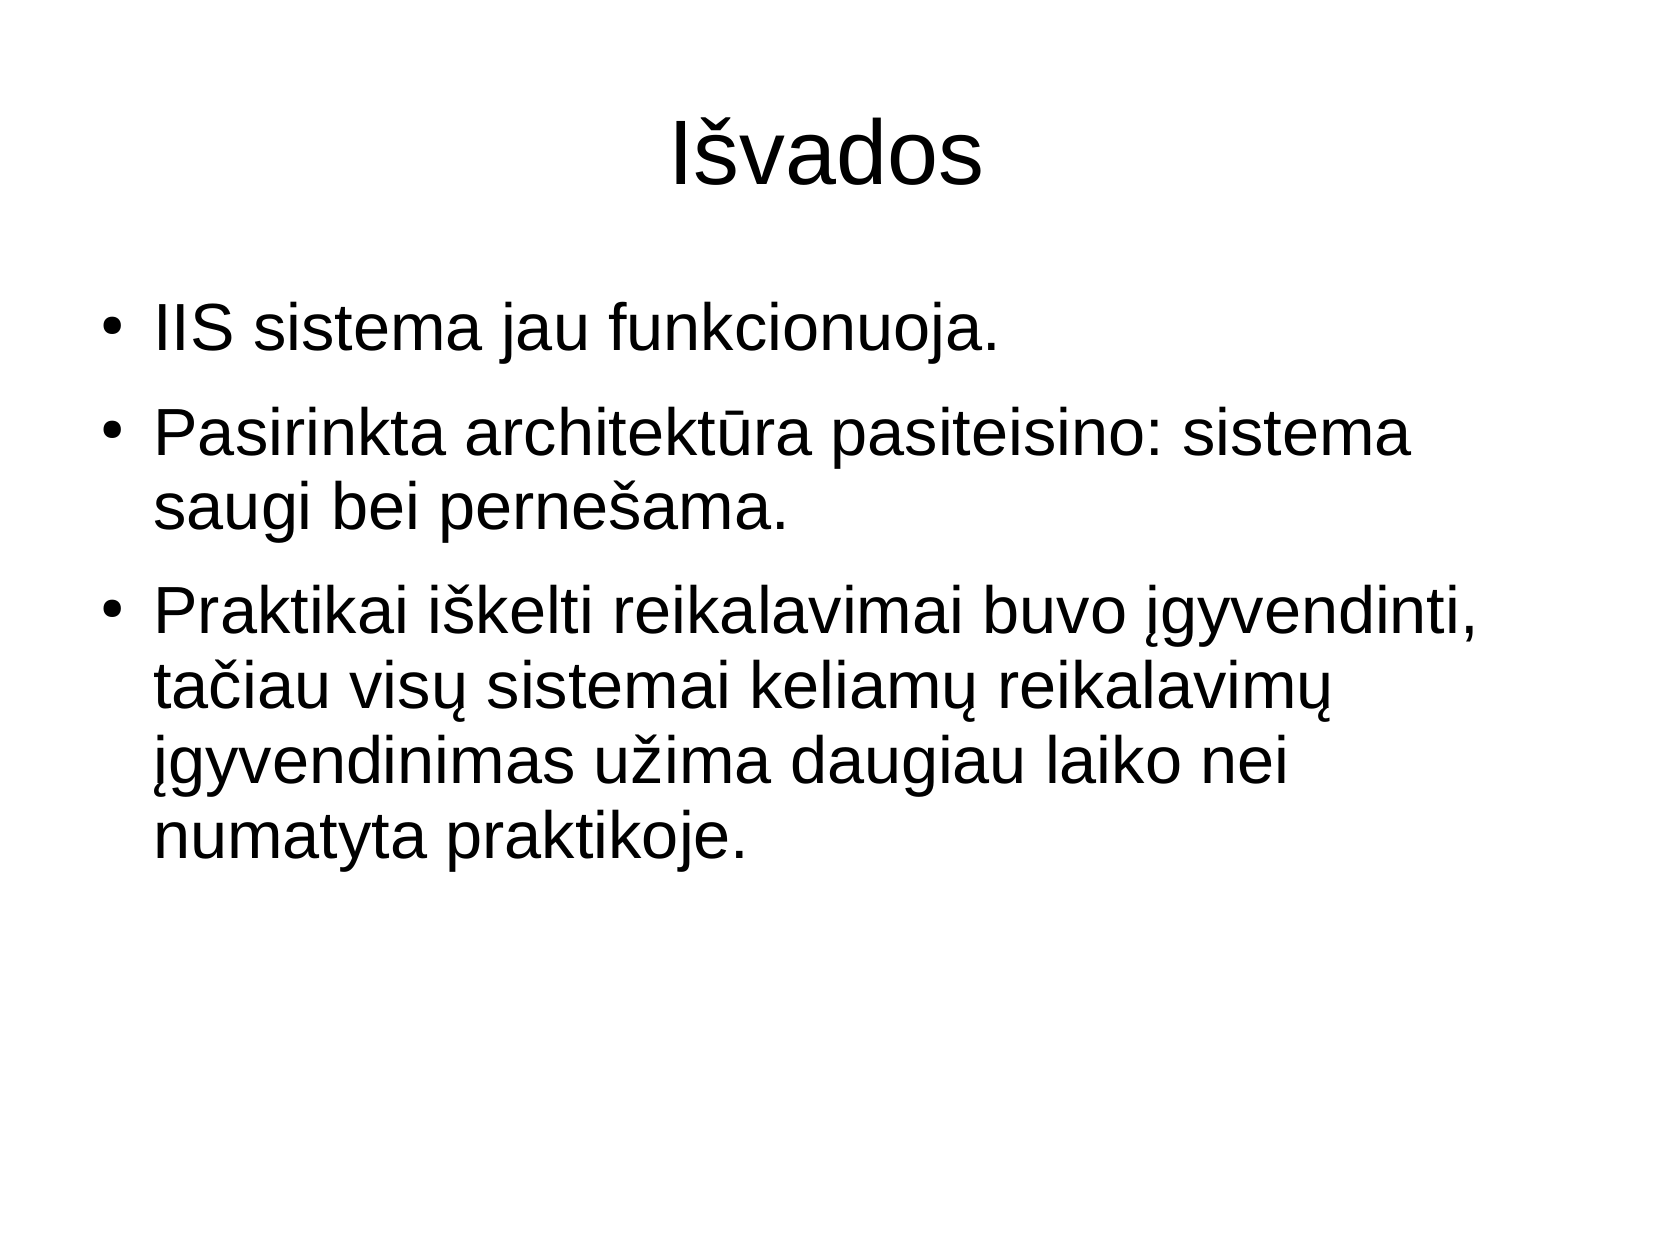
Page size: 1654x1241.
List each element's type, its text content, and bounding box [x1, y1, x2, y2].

list IIS sistema jau funkcionuoja. Pasirinkta architektūra pasiteisino: sistema saugi bei pernešama. Praktikai iškelti reikalavimai buvo įgyvendinti, tačiau visų sistemai keliamų reikalavimų įgyvendinimas užima daugiau laiko nei numatyta praktikoje. [82, 290, 1571, 1109]
title Išvados [82, 49, 1571, 257]
